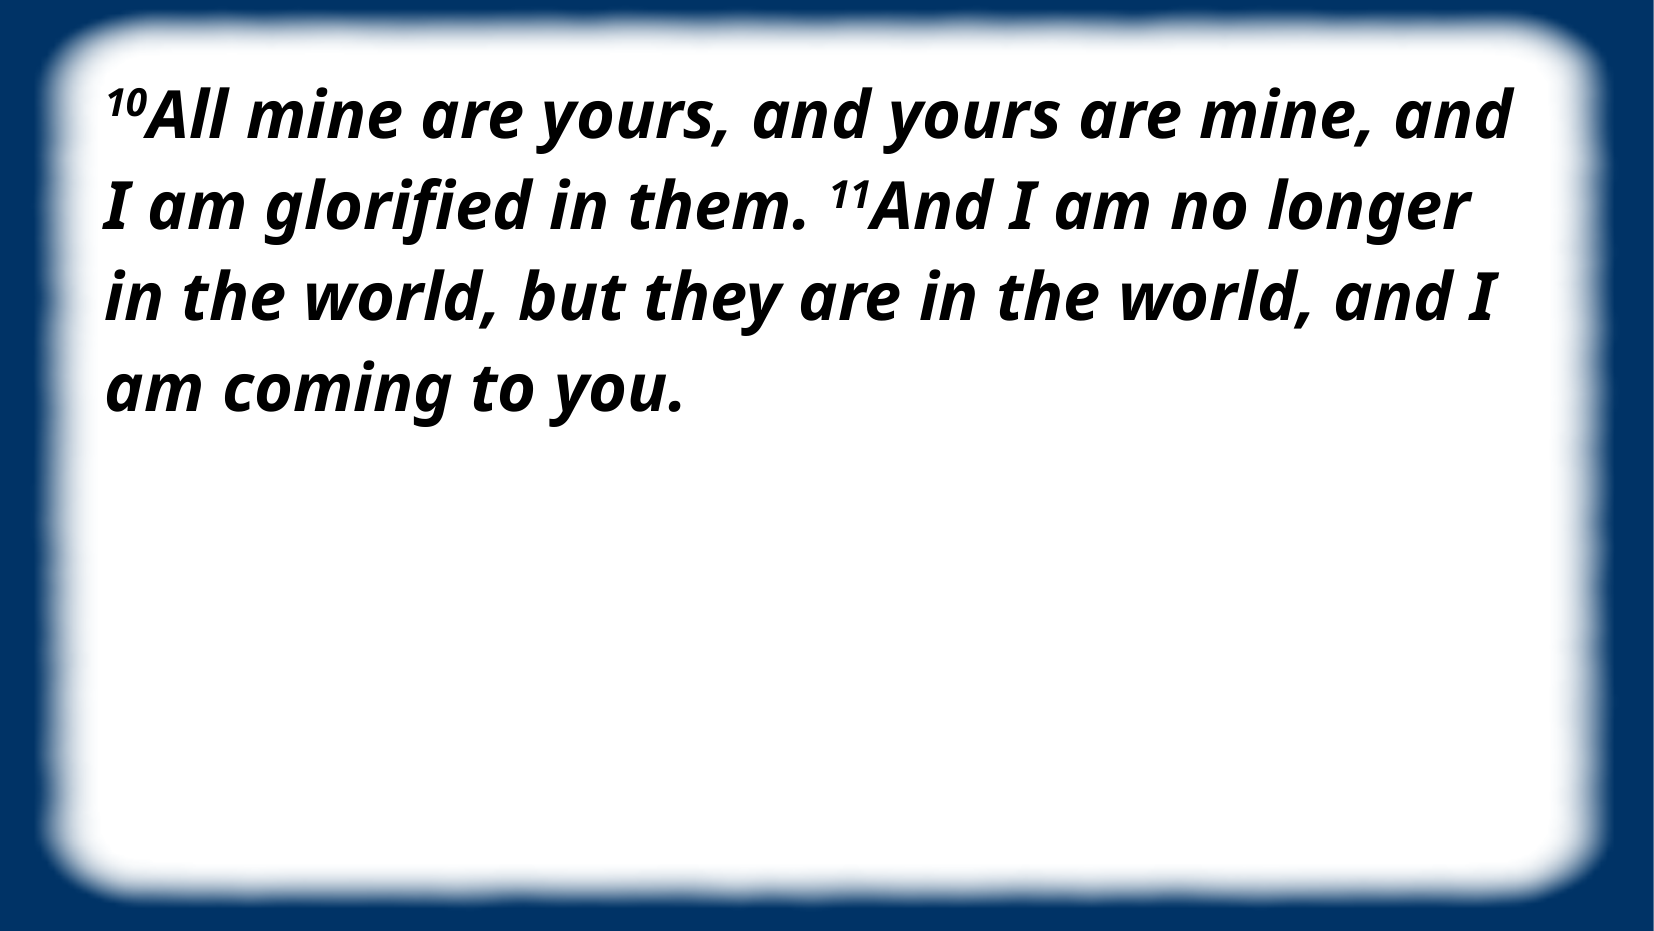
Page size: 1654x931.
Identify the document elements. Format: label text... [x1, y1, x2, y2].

picture [0, 0, 1654, 931]
text_box 10All mine are yours, and yours are mine, and I am glorified in them. 11And I am no longer in the world, but they are in the world, and I am coming to you. [90, 60, 1546, 430]
